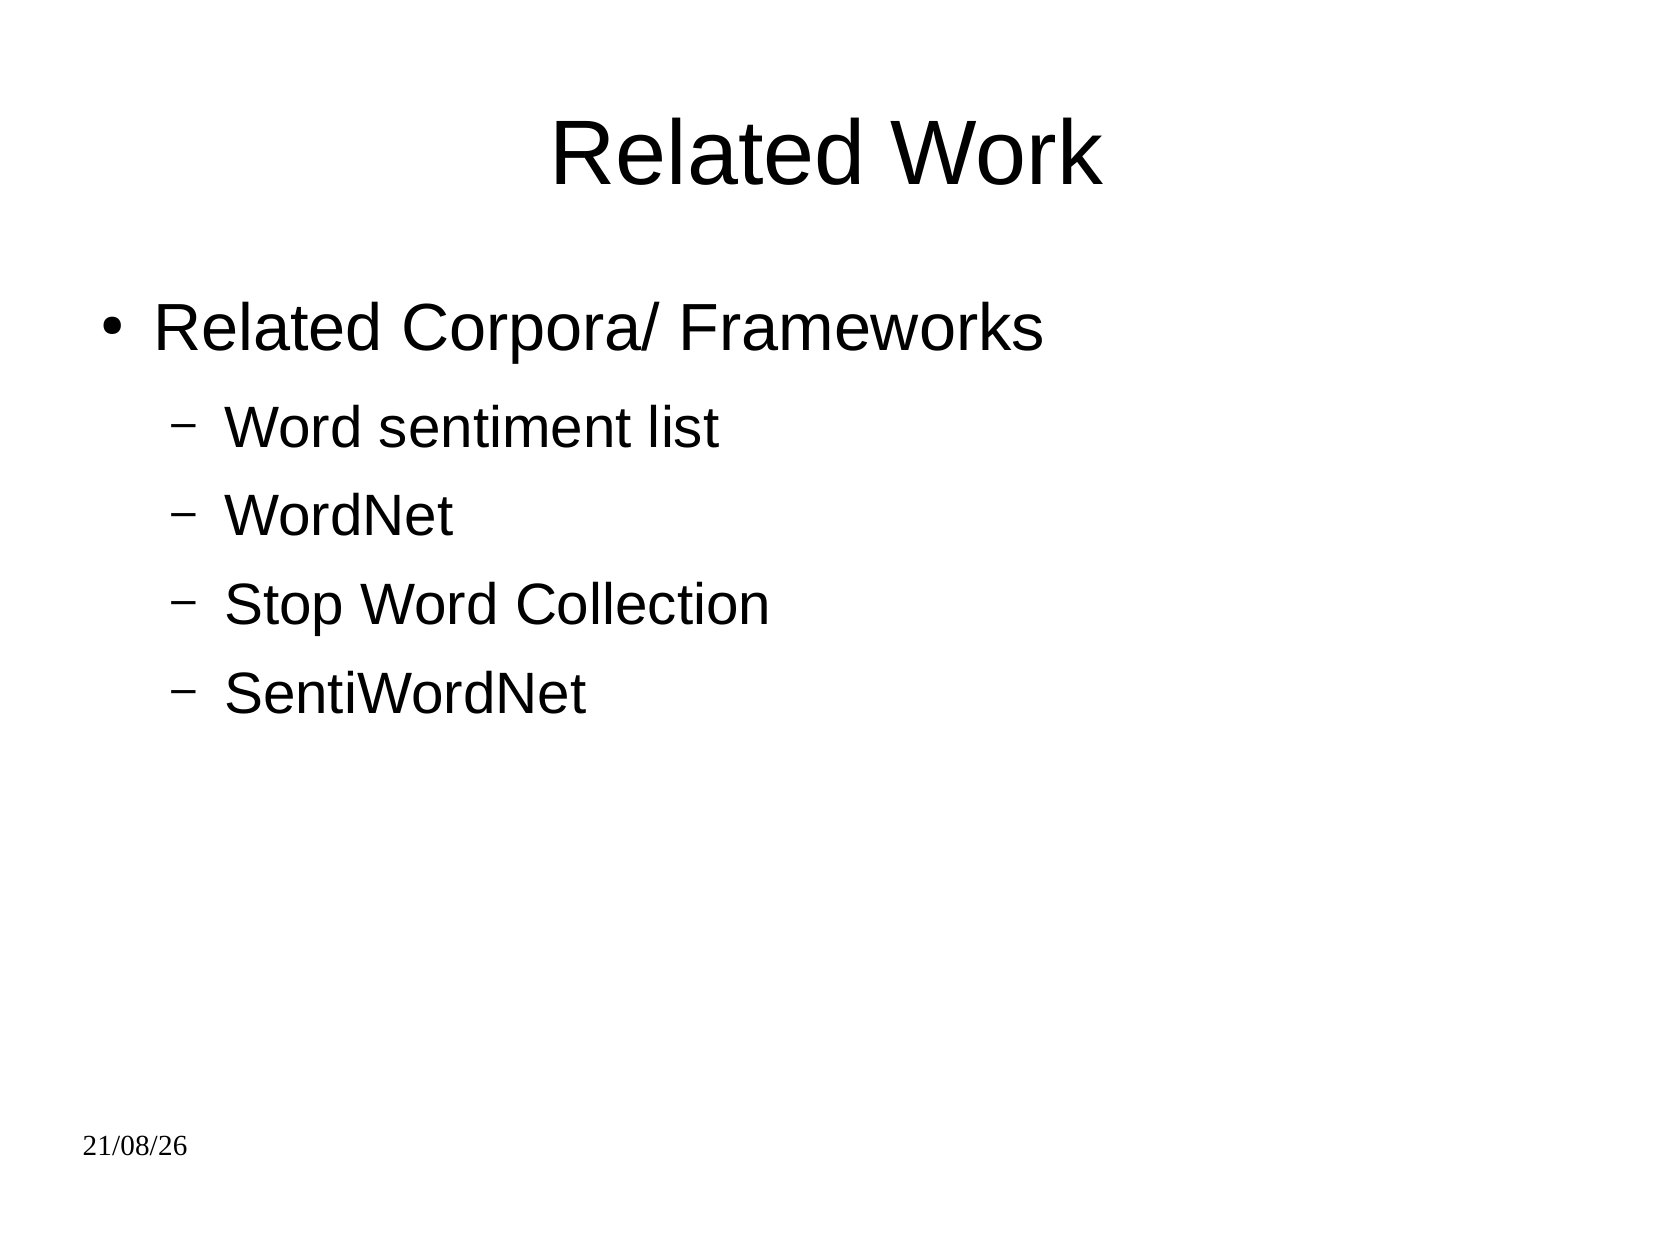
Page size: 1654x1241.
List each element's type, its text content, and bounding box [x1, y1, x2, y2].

list Related Corpora/ Frameworks Word sentiment list WordNet Stop Word Collection SentiWordNet [82, 290, 1571, 1010]
title Related Work [82, 49, 1571, 257]
